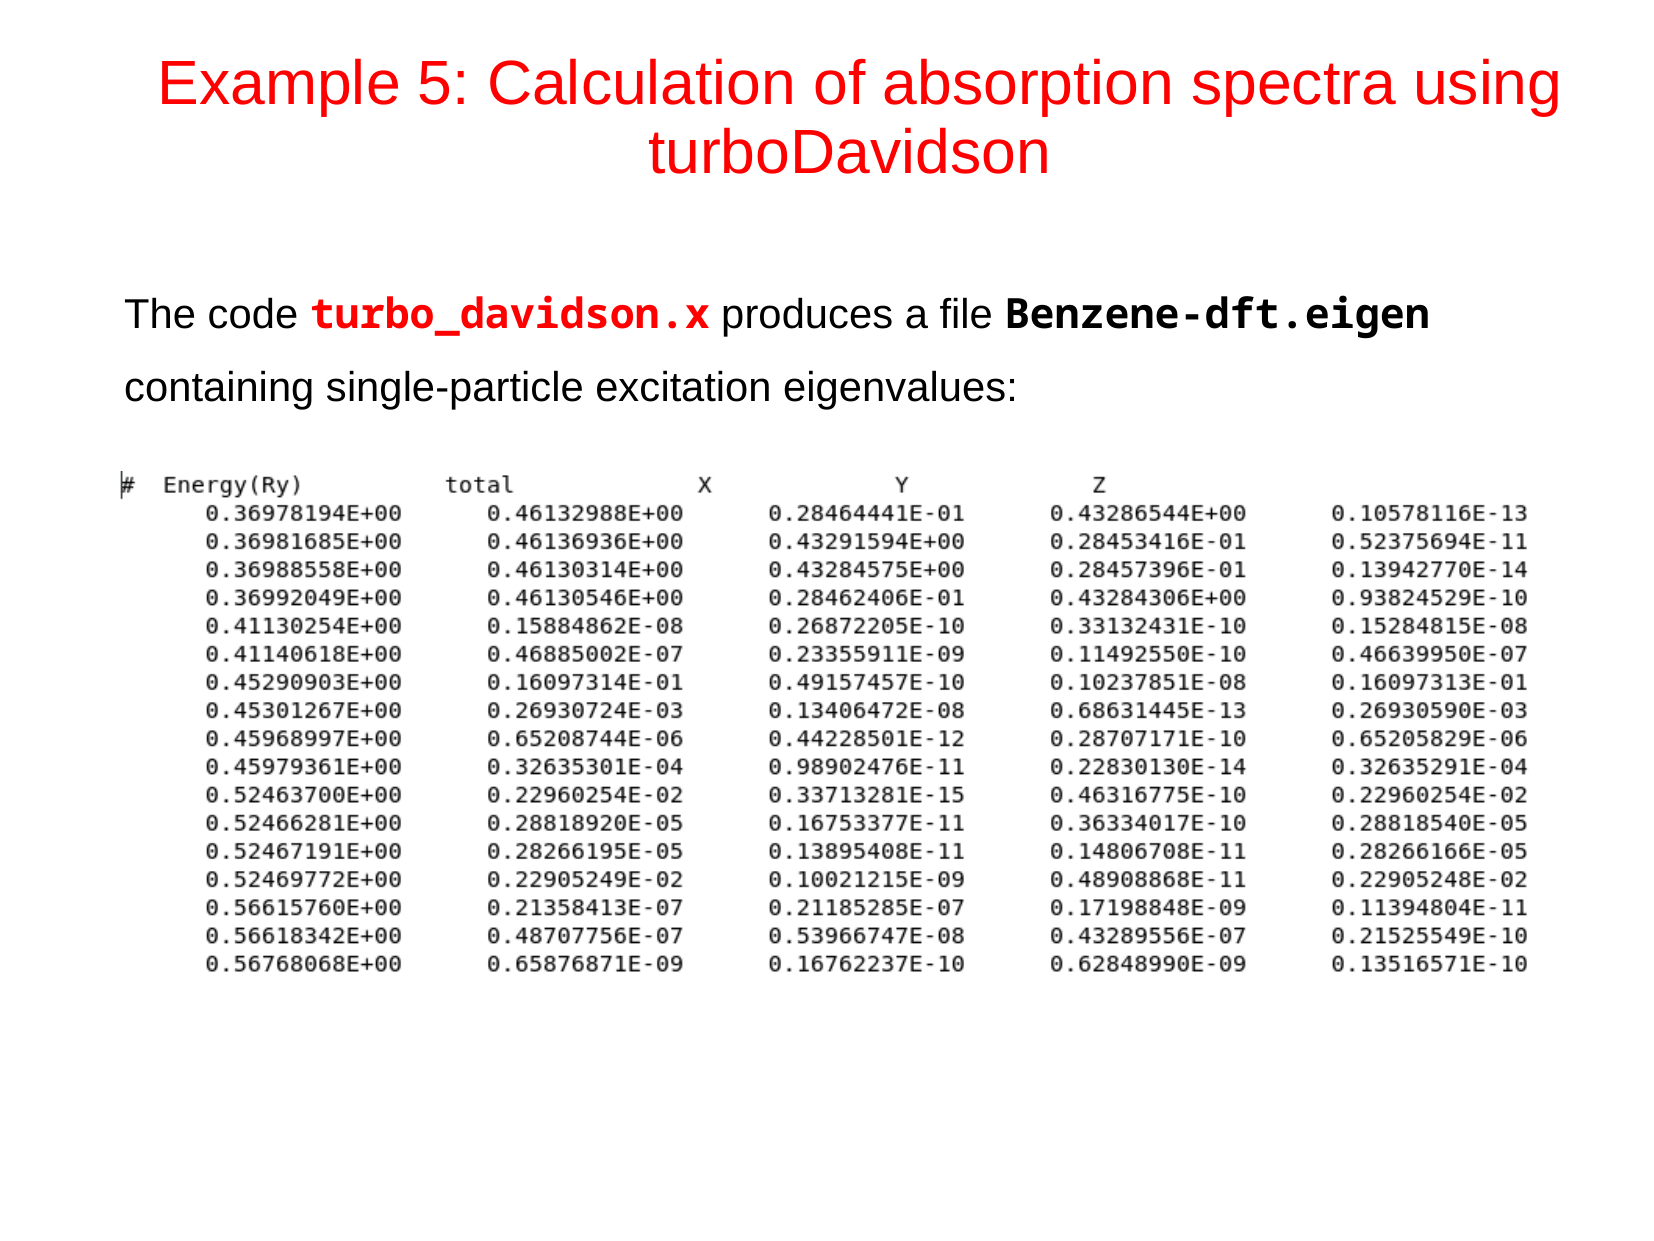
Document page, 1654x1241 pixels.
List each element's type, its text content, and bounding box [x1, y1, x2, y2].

text_box Example 5: Calculation of absorption spectra using turboDavidson [15, 33, 1654, 202]
picture [118, 471, 1552, 978]
list The code turbo_davidson.x produces a file Benzene-dft.eigen containing single-particle excitation eigenvalues: [53, 284, 1542, 435]
